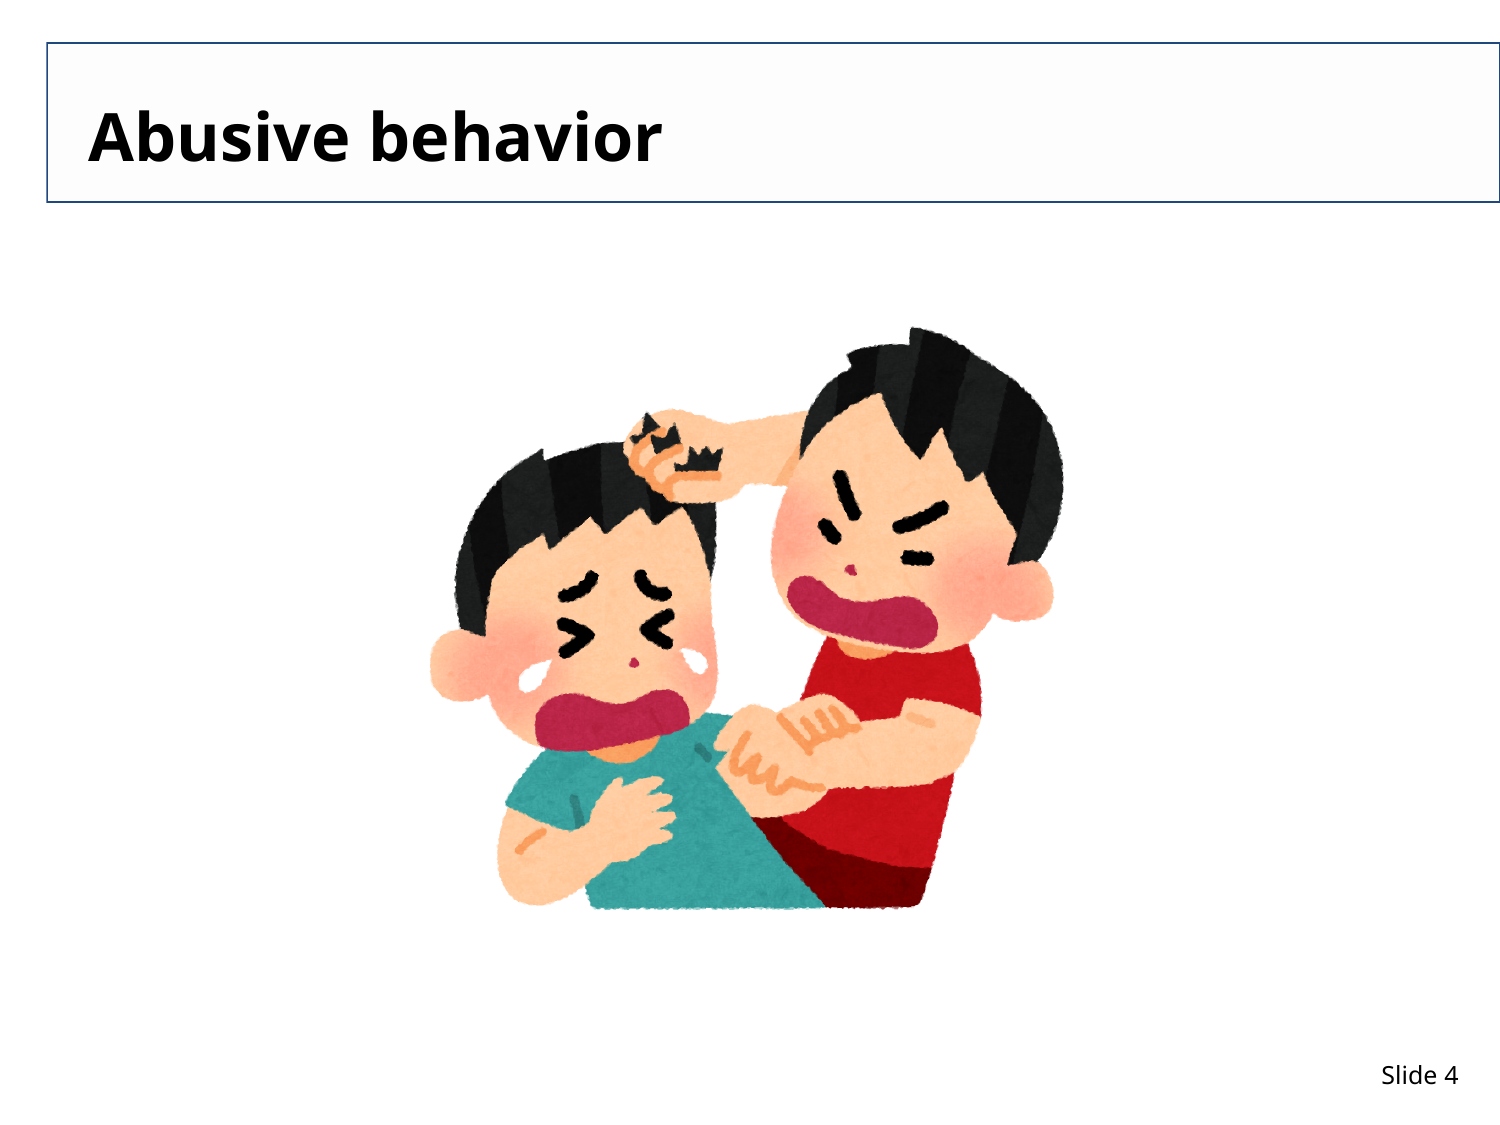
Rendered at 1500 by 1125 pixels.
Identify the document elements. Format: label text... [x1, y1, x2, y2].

picture [420, 284, 1080, 944]
text_box Abusive behavior [88, 42, 1469, 176]
